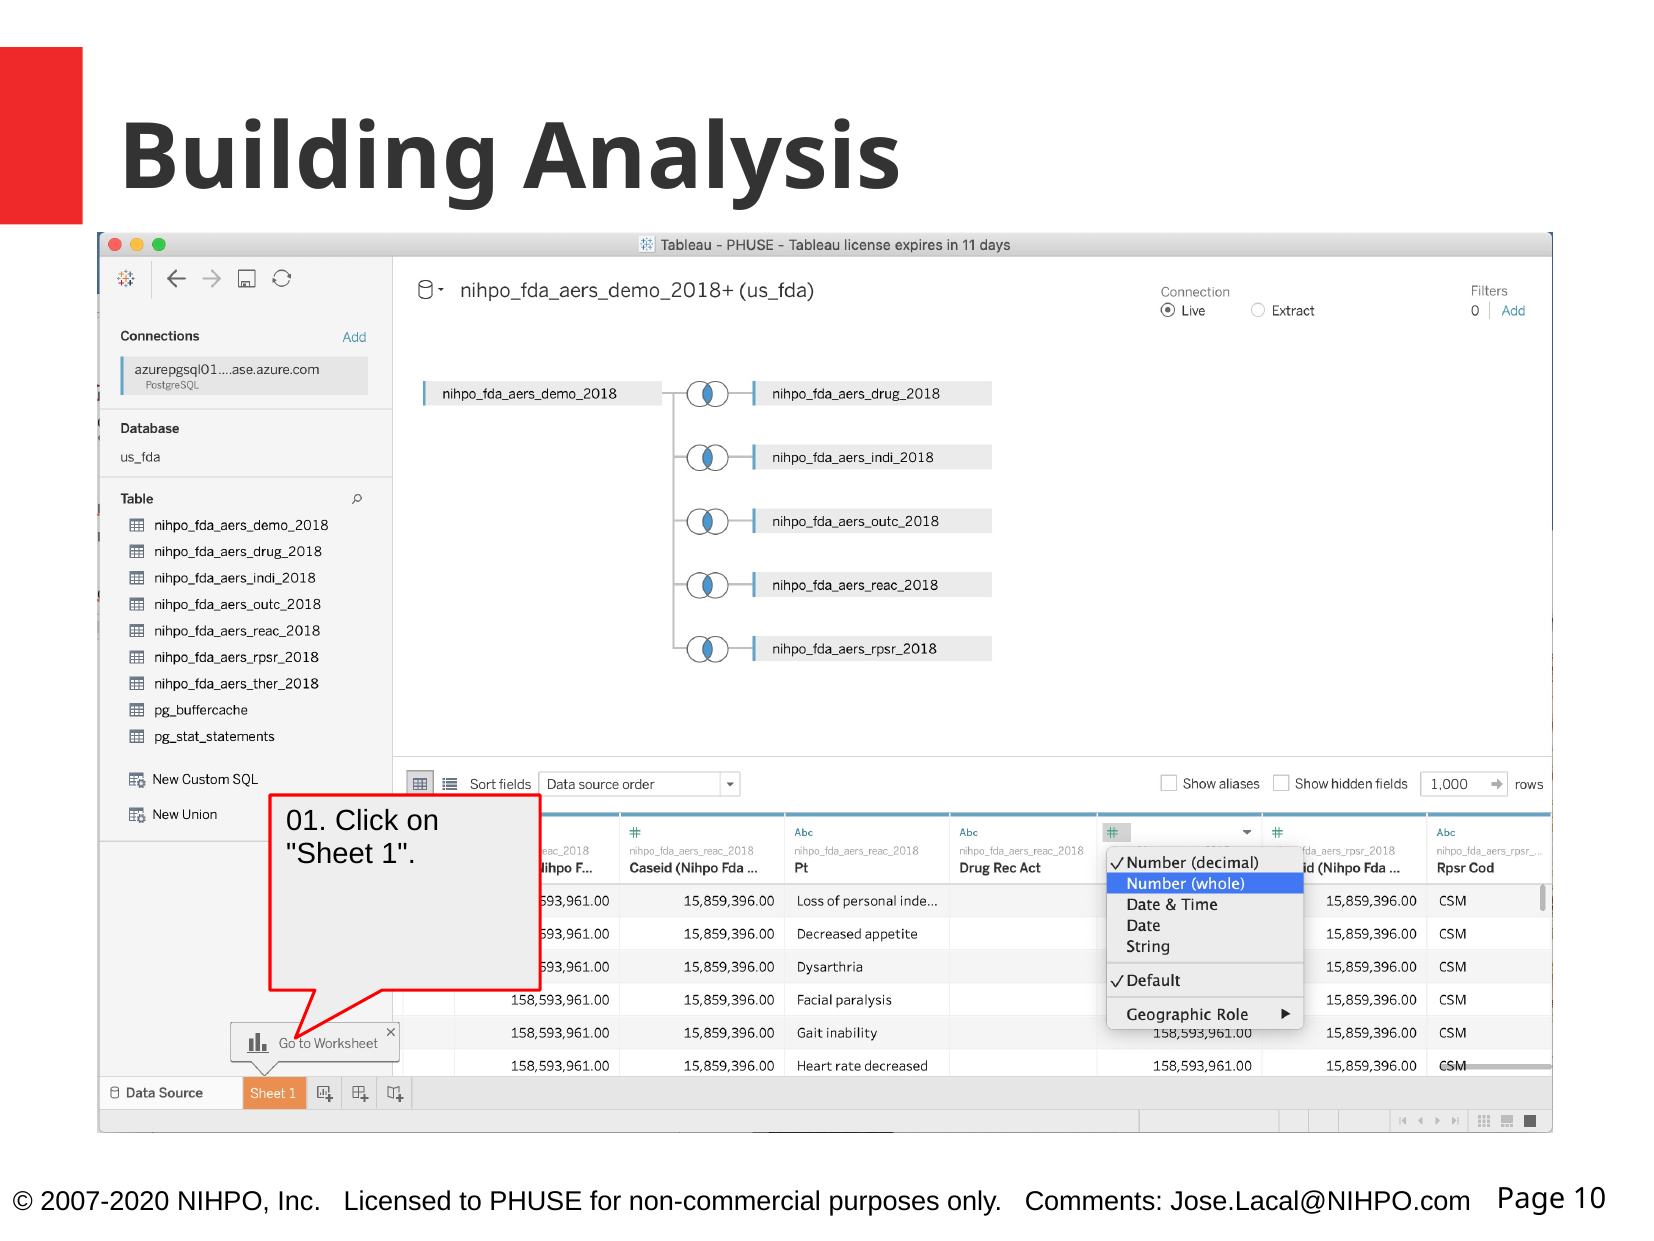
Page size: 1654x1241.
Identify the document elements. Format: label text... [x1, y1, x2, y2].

title Building Analysis [118, 49, 1571, 257]
text_box © 2007-2020 NIHPO, Inc. Licensed to PHUSE for non-commercial purposes only. Comments: Jose.Lacal@NIHPO.com [0, 1178, 1522, 1231]
picture [97, 232, 1553, 1133]
text_box 01. Click on "Sheet 1". [270, 795, 541, 1039]
